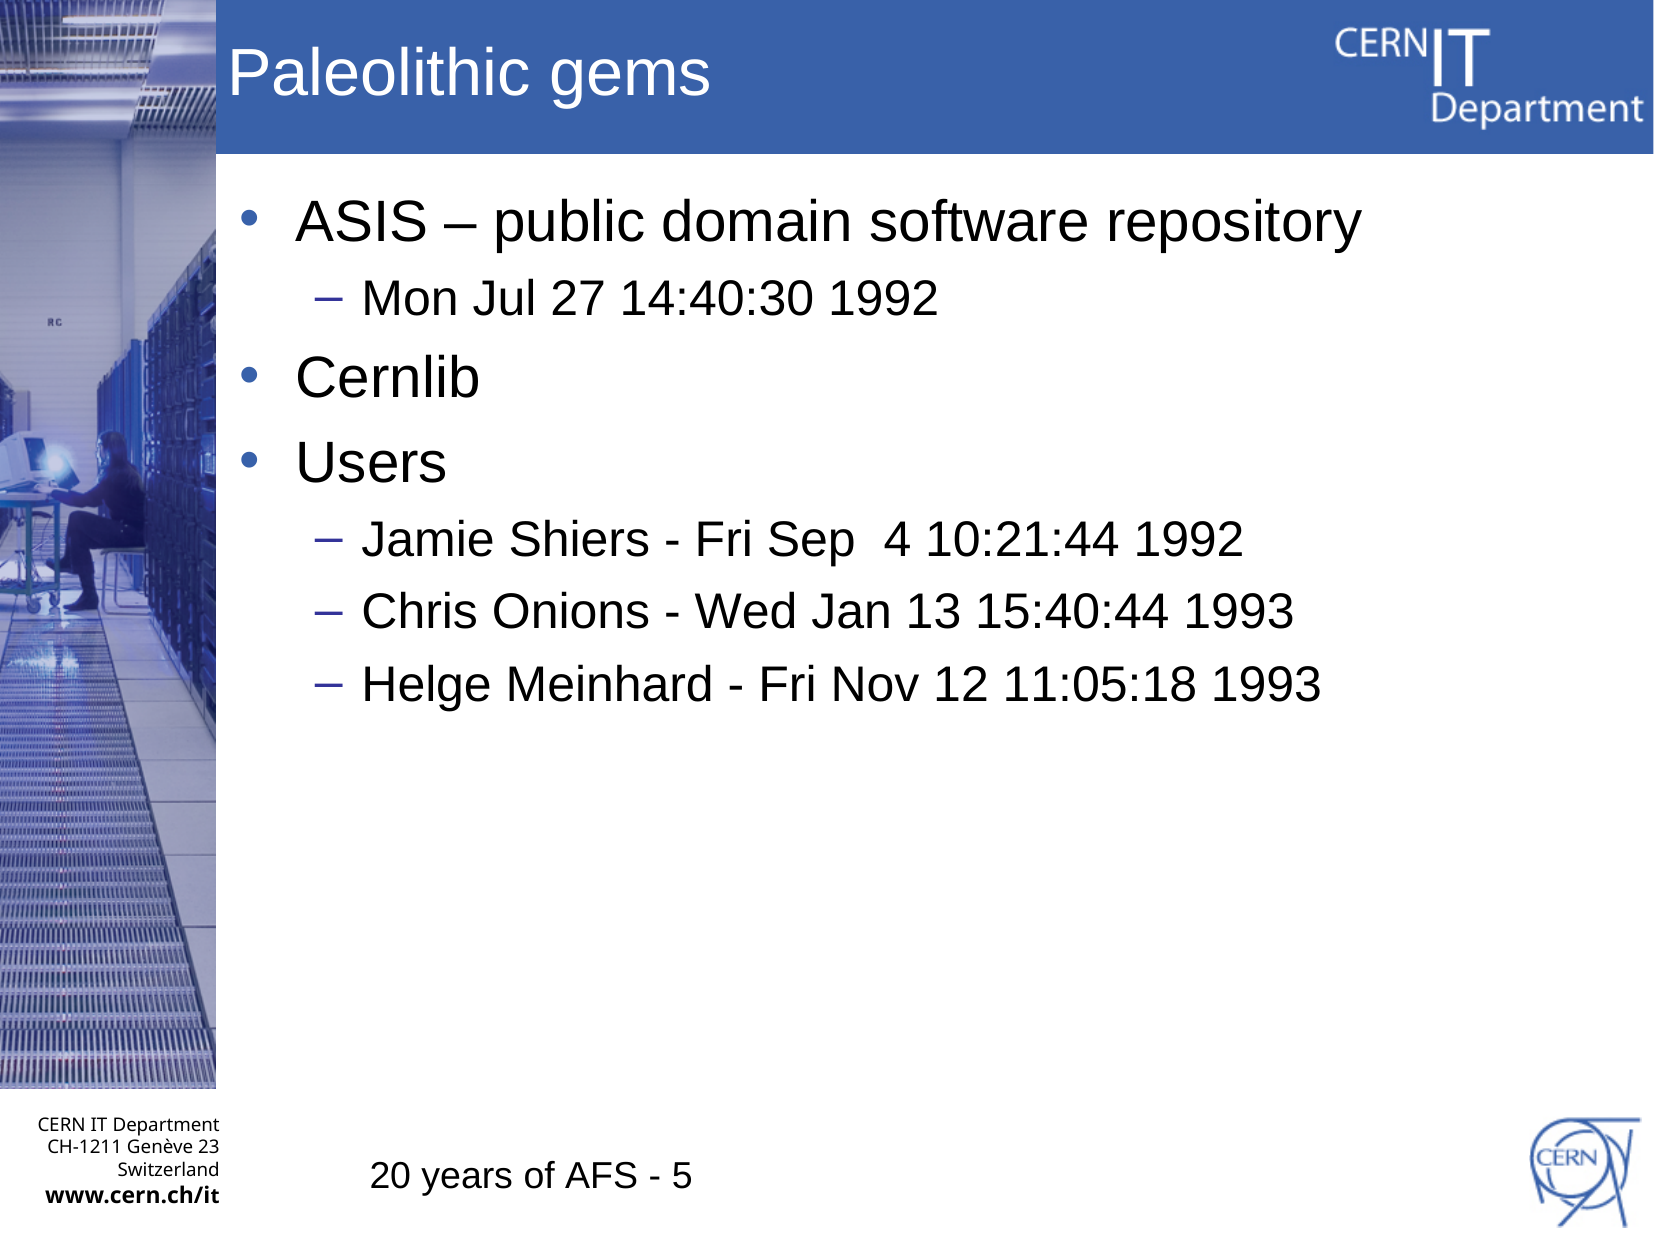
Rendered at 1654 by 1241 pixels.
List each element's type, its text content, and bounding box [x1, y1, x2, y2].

title Paleolithic gems [212, 0, 1126, 165]
picture [1126, 0, 1654, 154]
list ASIS – public domain software repository Mon Jul 27 14:40:30 1992 Cernlib Users Jamie Shiers - Fri Sep 4 10:21:44 1992 Chris Onions - Wed Jan 13 15:40:44 1993 Helge Meinhard - Fri Nov 12 11:05:18 1993 [224, 174, 1463, 1003]
picture [1529, 1116, 1642, 1228]
